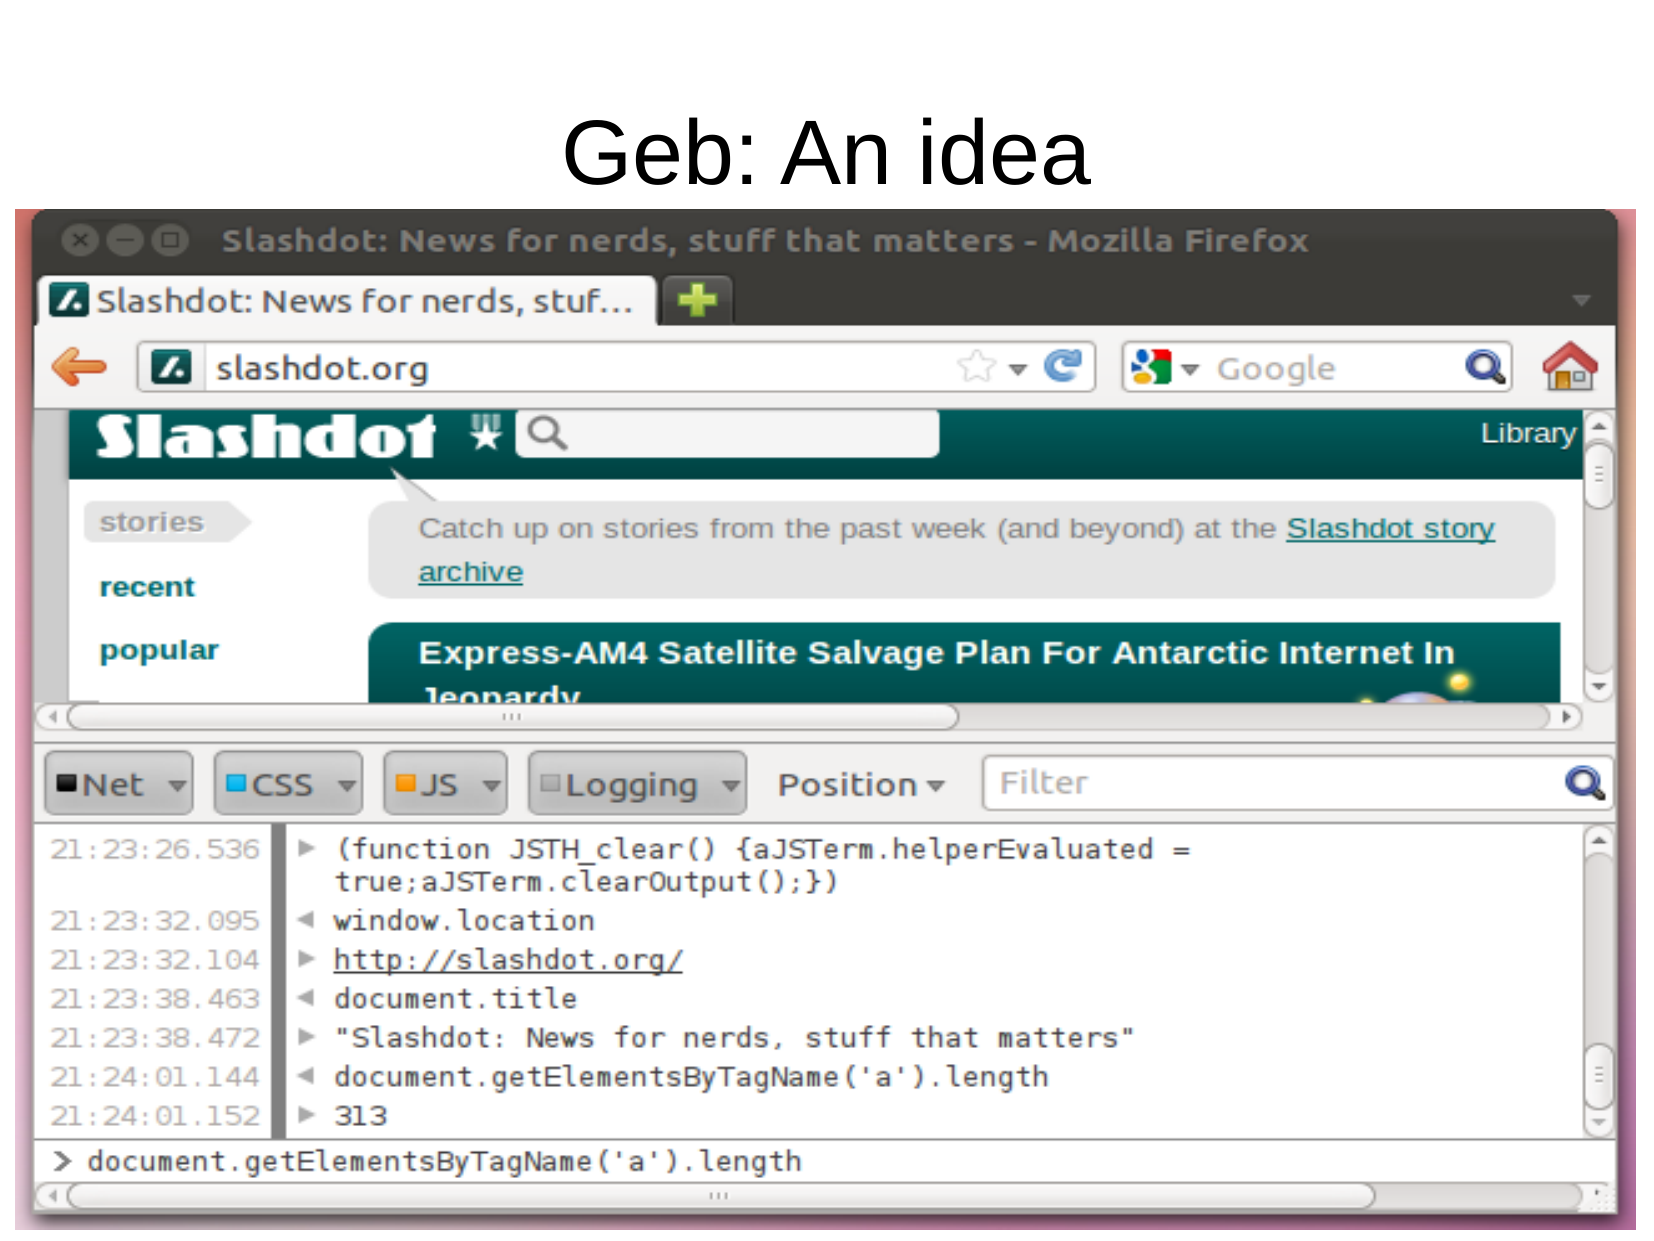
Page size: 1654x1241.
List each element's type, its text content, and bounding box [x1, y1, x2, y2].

title Geb: An idea [82, 49, 1571, 209]
picture [15, 209, 1636, 1231]
